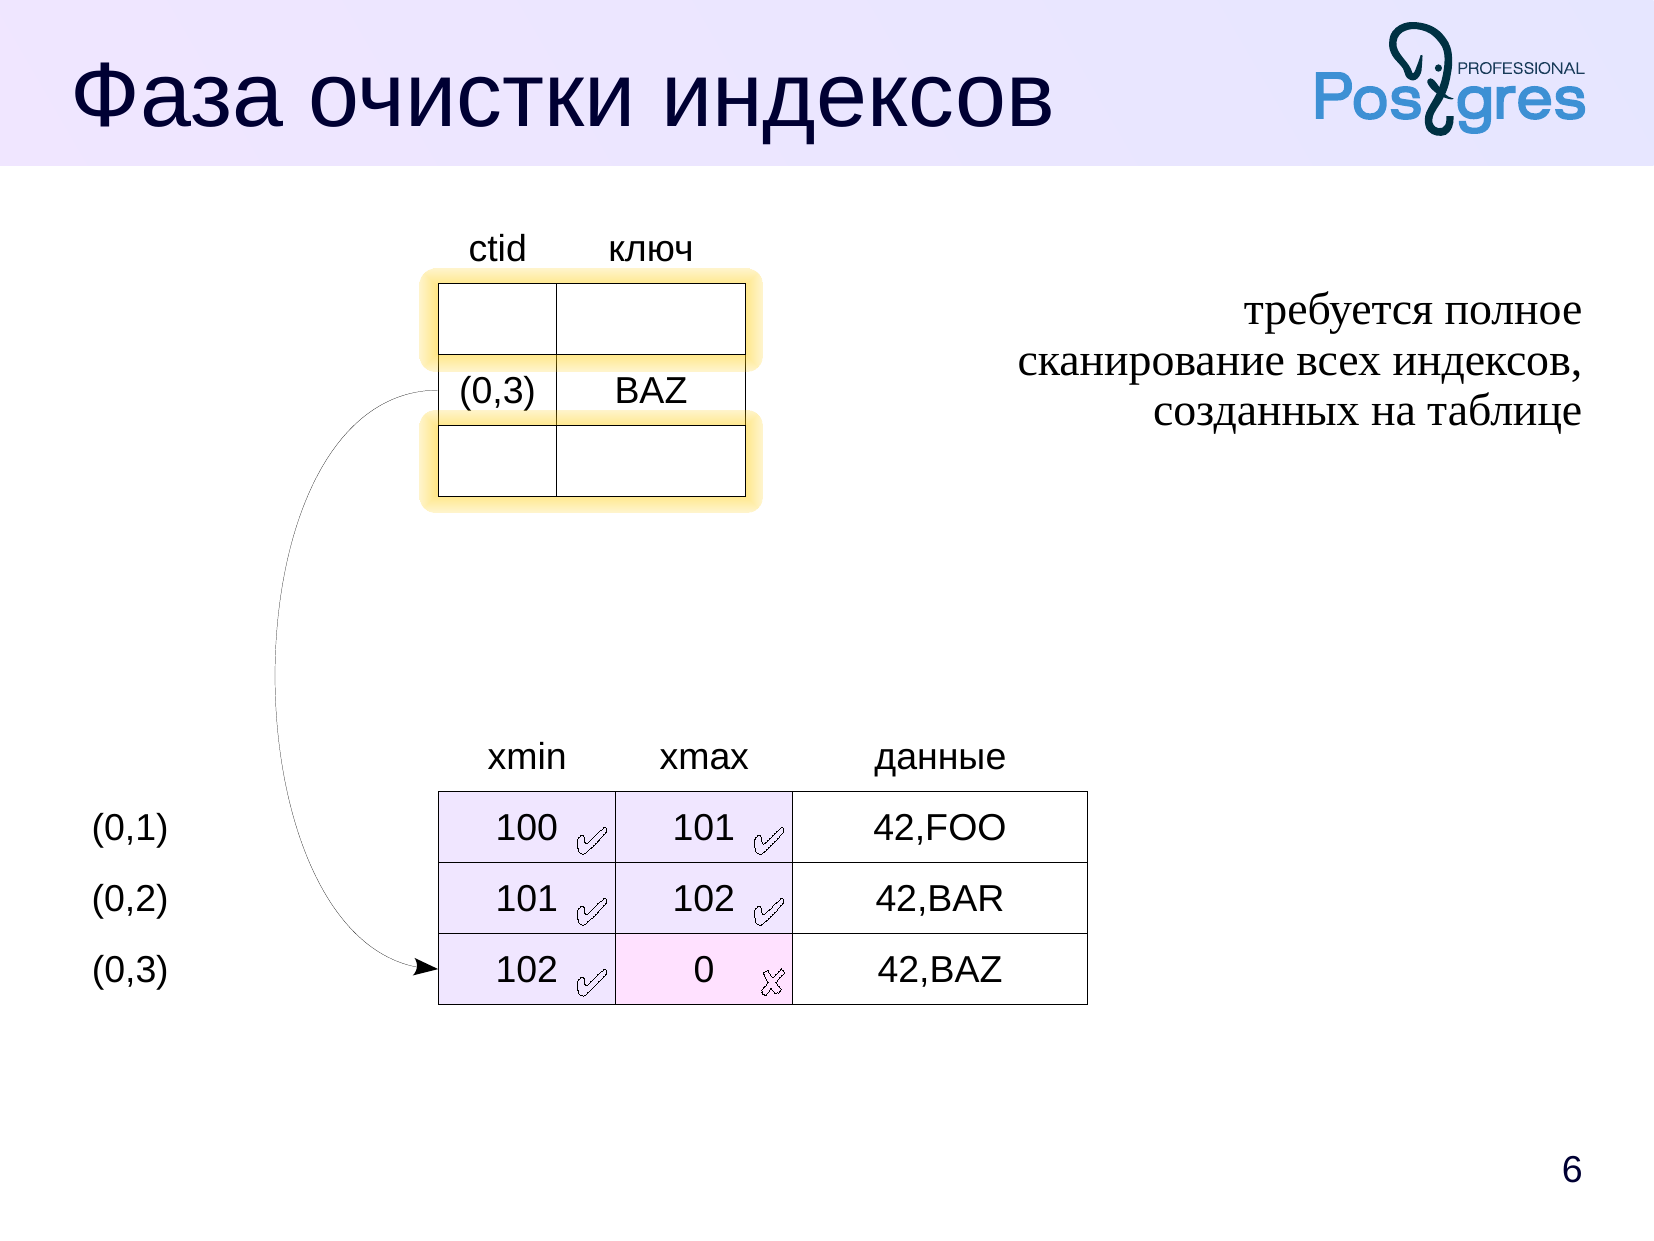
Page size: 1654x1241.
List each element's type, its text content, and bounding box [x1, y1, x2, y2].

text_box [577, 898, 607, 926]
text_box 100 [438, 791, 615, 863]
text_box (0,3) [71, 933, 190, 1005]
text_box ctid [438, 212, 556, 268]
text_box [577, 827, 607, 855]
text_box 42,BAZ [793, 933, 1088, 1005]
text_box [419, 410, 763, 513]
text_box (0,2) [71, 862, 190, 933]
text_box (0,1) [71, 791, 190, 862]
text_box 42,BAR [793, 863, 1088, 933]
text_box [754, 898, 784, 926]
text_box 102 [615, 863, 793, 933]
text_box 101 [438, 863, 615, 933]
text_box 42,FOO [793, 791, 1088, 863]
text_box 0 [615, 933, 793, 1005]
list требуется полное сканирование всех индексов, созданных на таблице [70, 283, 1583, 1180]
text_box [754, 827, 784, 855]
text_box [419, 268, 763, 372]
text_box [761, 968, 785, 996]
text_box 102 [438, 933, 615, 1005]
text_box 101 [615, 791, 793, 863]
text_box ключ [556, 212, 746, 268]
text_box [577, 969, 607, 997]
title Фаза очистки индексов [70, 43, 1241, 147]
